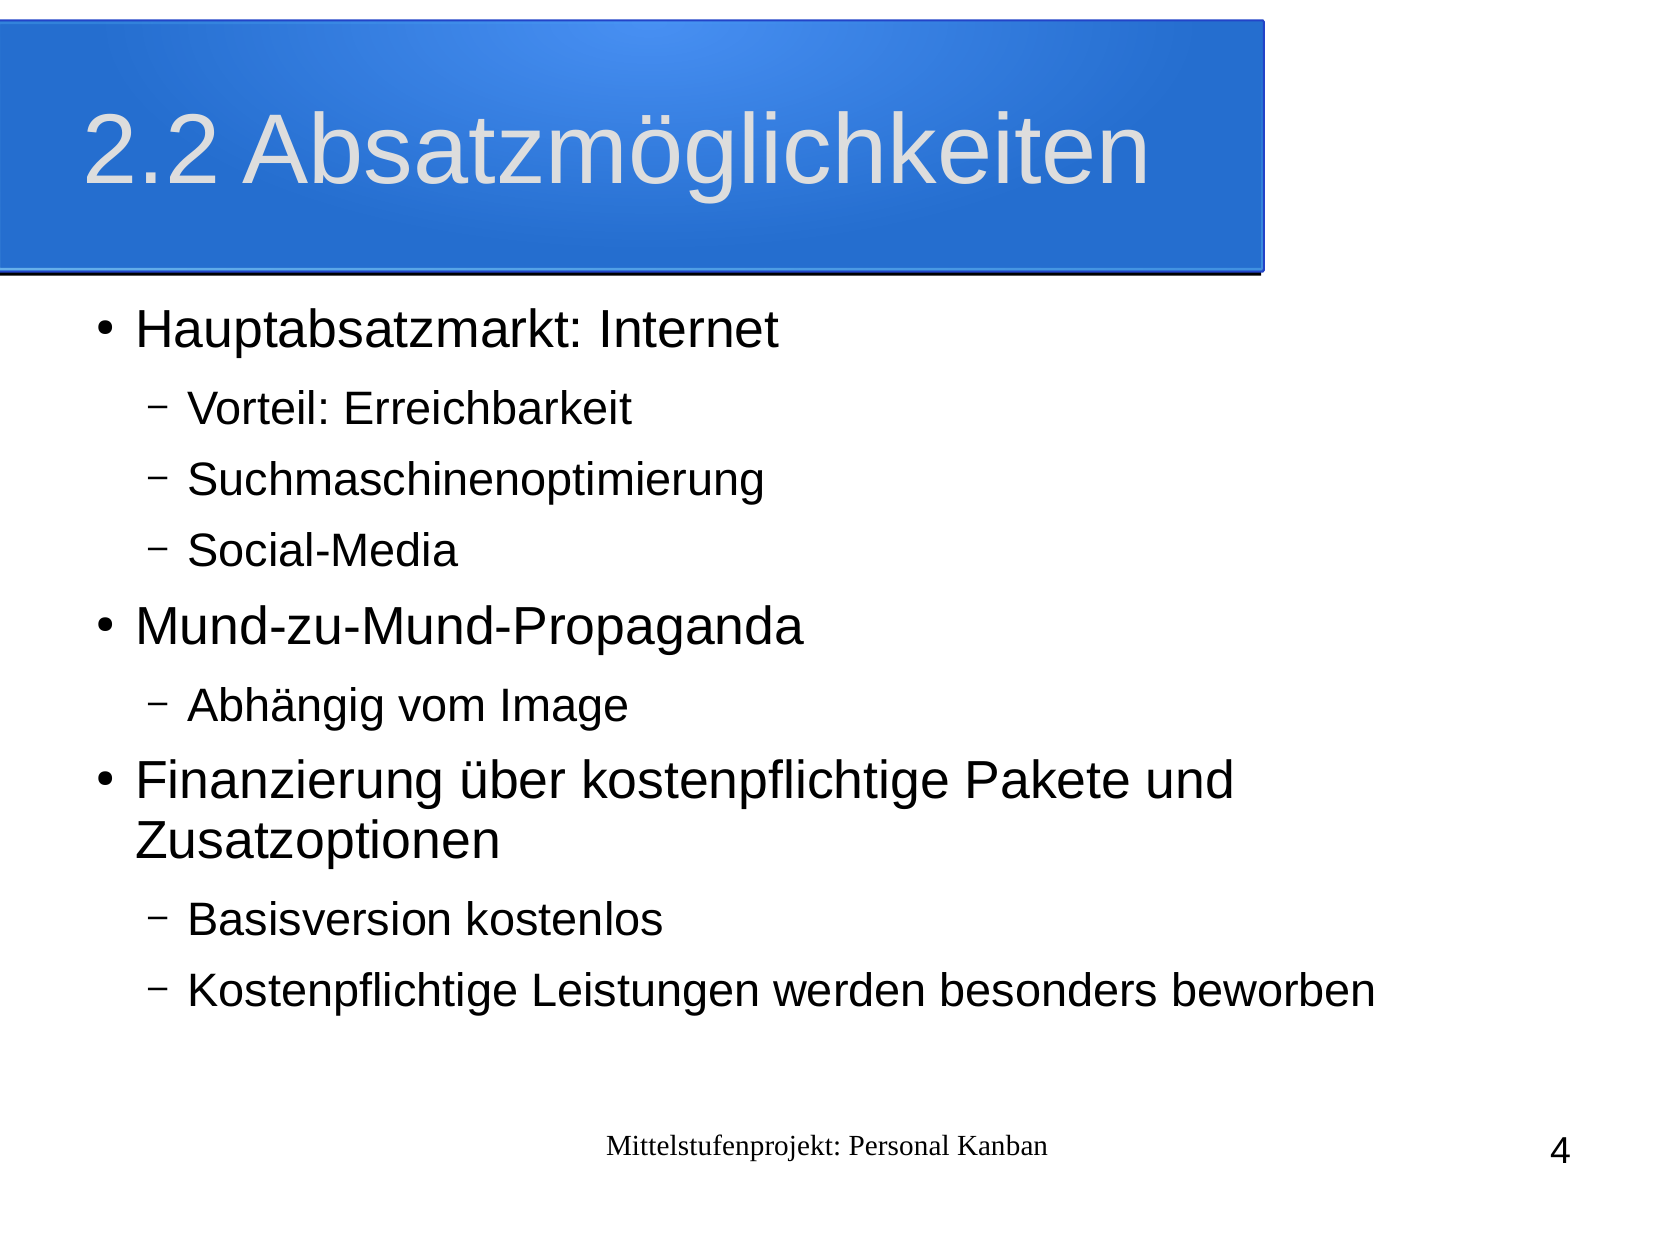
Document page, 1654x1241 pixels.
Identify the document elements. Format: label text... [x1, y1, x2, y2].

text_box 4 [1535, 1122, 1654, 1194]
list Hauptabsatzmarkt: Internet Vorteil: Erreichbarkeit Suchmaschinenoptimierung Social-Media Mund-zu-Mund-Propaganda Abhängig vom Image Finanzierung über kostenpflichtige Pakete und Zusatzoptionen Basisversion kostenlos Kostenpflichtige Leistungen werden besonders beworben [82, 299, 1571, 1019]
title 2.2 Absatzmöglichkeiten [82, 47, 1235, 252]
